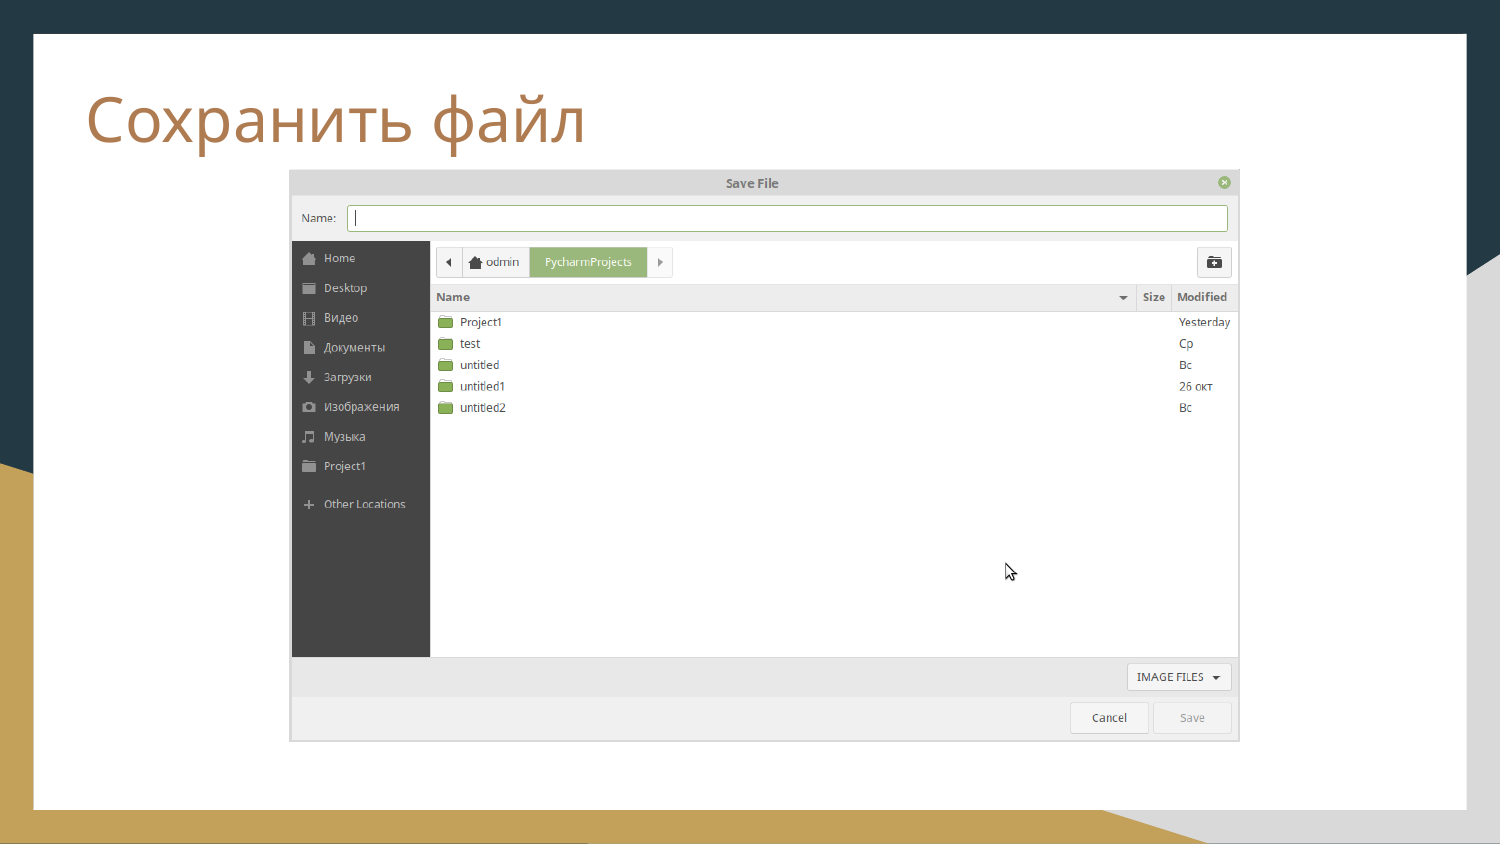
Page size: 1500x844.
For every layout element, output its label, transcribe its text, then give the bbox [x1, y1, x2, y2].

title Сохранить файл [70, 64, 1303, 222]
picture [289, 169, 1240, 742]
